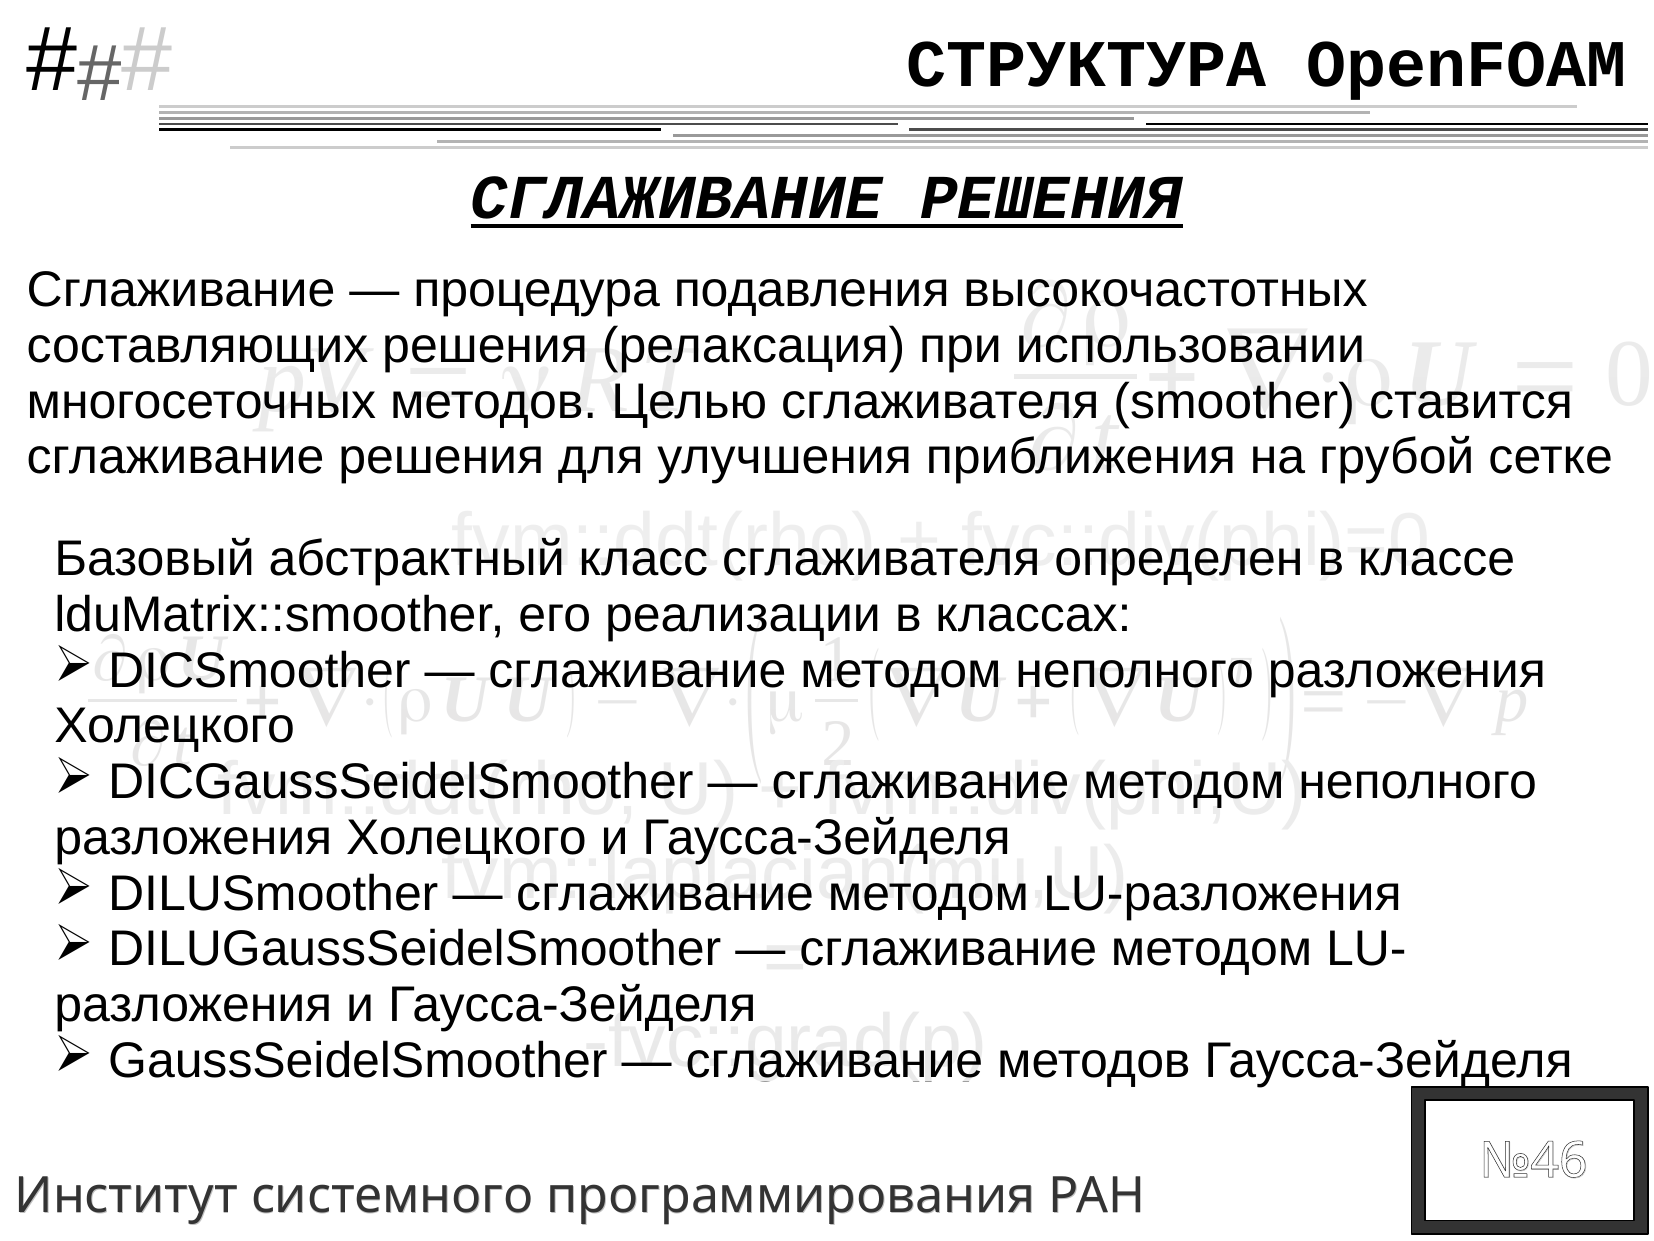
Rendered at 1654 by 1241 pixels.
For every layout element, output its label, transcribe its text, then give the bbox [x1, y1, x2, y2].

title СГЛАЖИВАНИЕ РЕШЕНИЯ [0, 147, 1654, 257]
text_box Сглаживание — процедура подавления высокочастотных составляющих решения (релаксация) при использовании многосеточных методов. Целью сглаживателя (smoother) ставится сглаживание решения для улучшения приближения на грубой сетке [11, 253, 1654, 492]
text_box Базовый абстрактный класс сглаживателя определен в классе lduMatrix::smoother, его реализации в классах: DICSmoother — сглаживание методом неполного разложения Холецкого DICGaussSeidelSmoother — сглаживание методом неполного разложения Холецкого и Гаусса-Зейделя DILUSmoother — сглаживание методом LU-разложения DILUGaussSeidelSmoother — сглаживание методом LU-разложения и Гаусса-Зейделя GaussSeidelSmoother — сглаживание методов Гаусса-Зейделя [39, 523, 1625, 1096]
